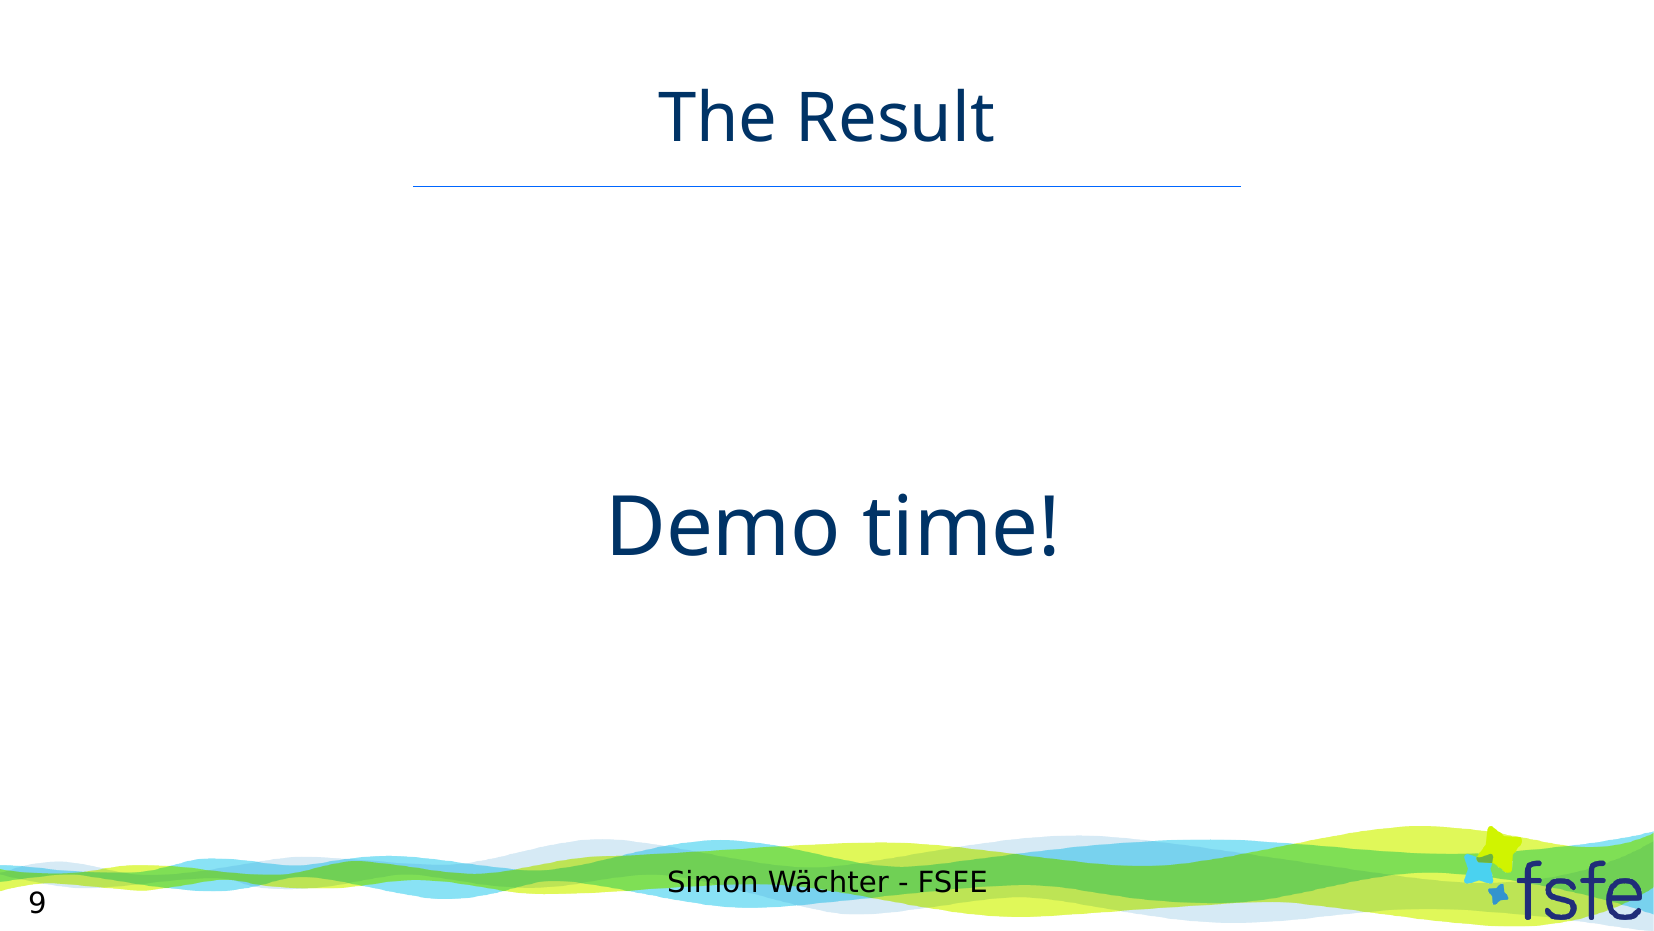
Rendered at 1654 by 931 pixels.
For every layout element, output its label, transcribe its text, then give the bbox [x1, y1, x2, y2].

title The Result [82, 37, 1571, 193]
list Demo time! [82, 195, 1571, 735]
picture [0, 826, 1654, 931]
